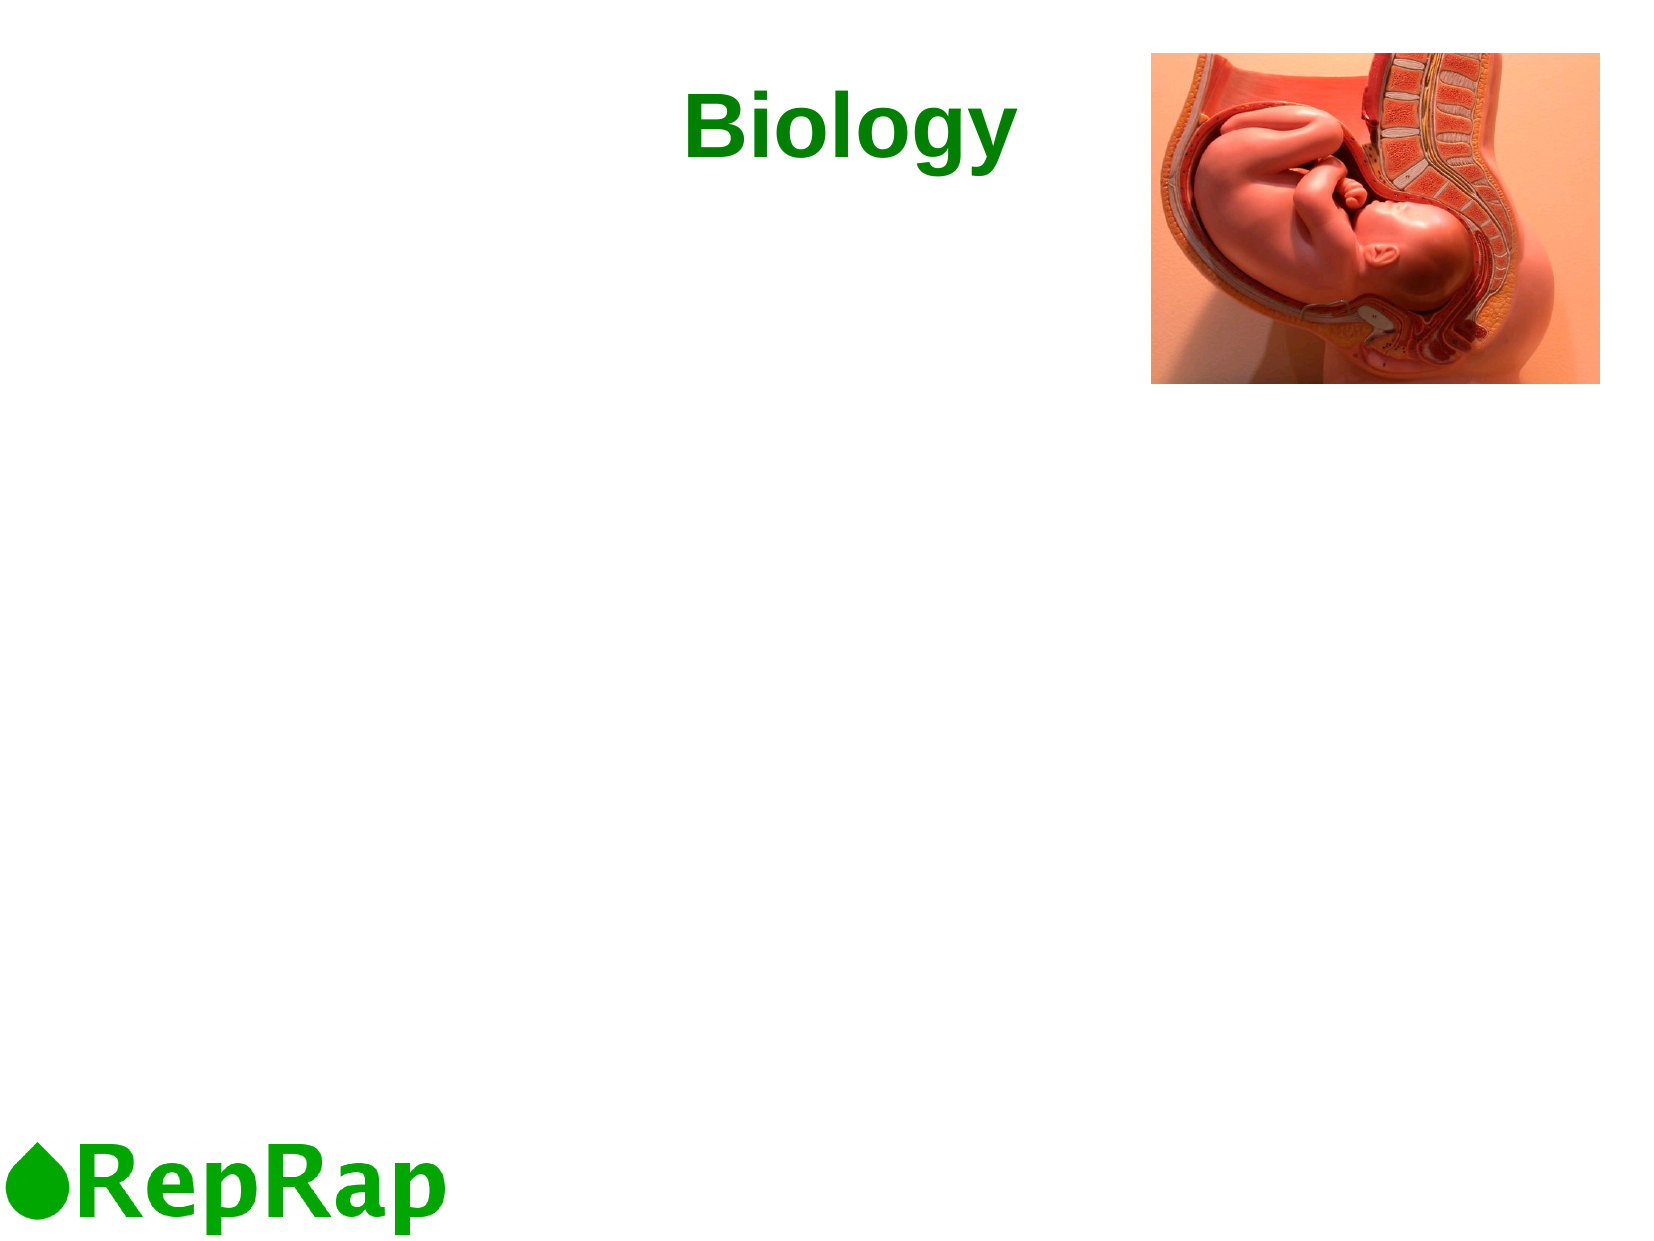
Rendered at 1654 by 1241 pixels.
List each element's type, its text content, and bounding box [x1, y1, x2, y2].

picture [0, 1138, 451, 1241]
title Biology [106, 59, 1151, 296]
picture [1151, 53, 1600, 384]
